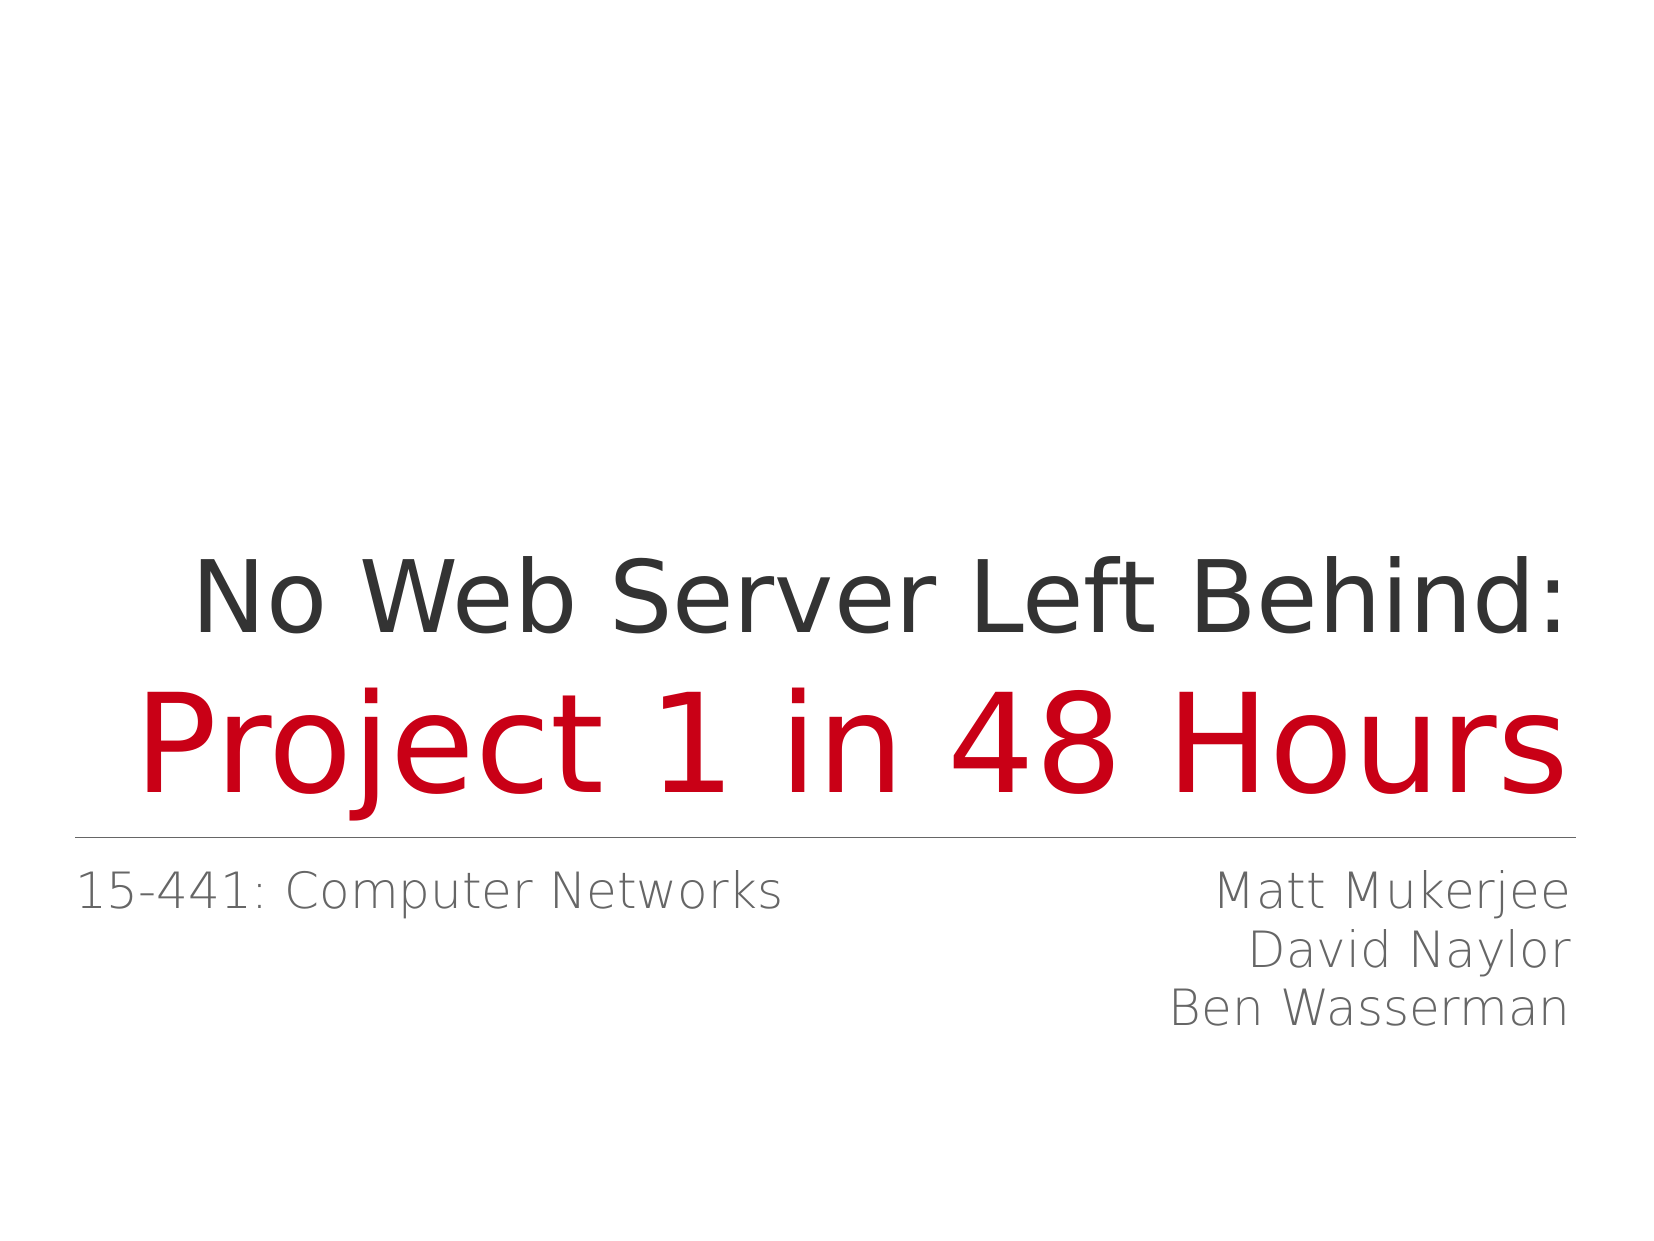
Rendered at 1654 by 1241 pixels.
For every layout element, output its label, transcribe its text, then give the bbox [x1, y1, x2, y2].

text_box 15-441: Computer Networks [75, 862, 826, 1170]
text_box Matt Mukerjee David Naylor Ben Wasserman [826, 862, 1571, 1170]
subtitle No Web Server Left Behind: Project 1 in 48 Hours [75, 73, 1571, 826]
